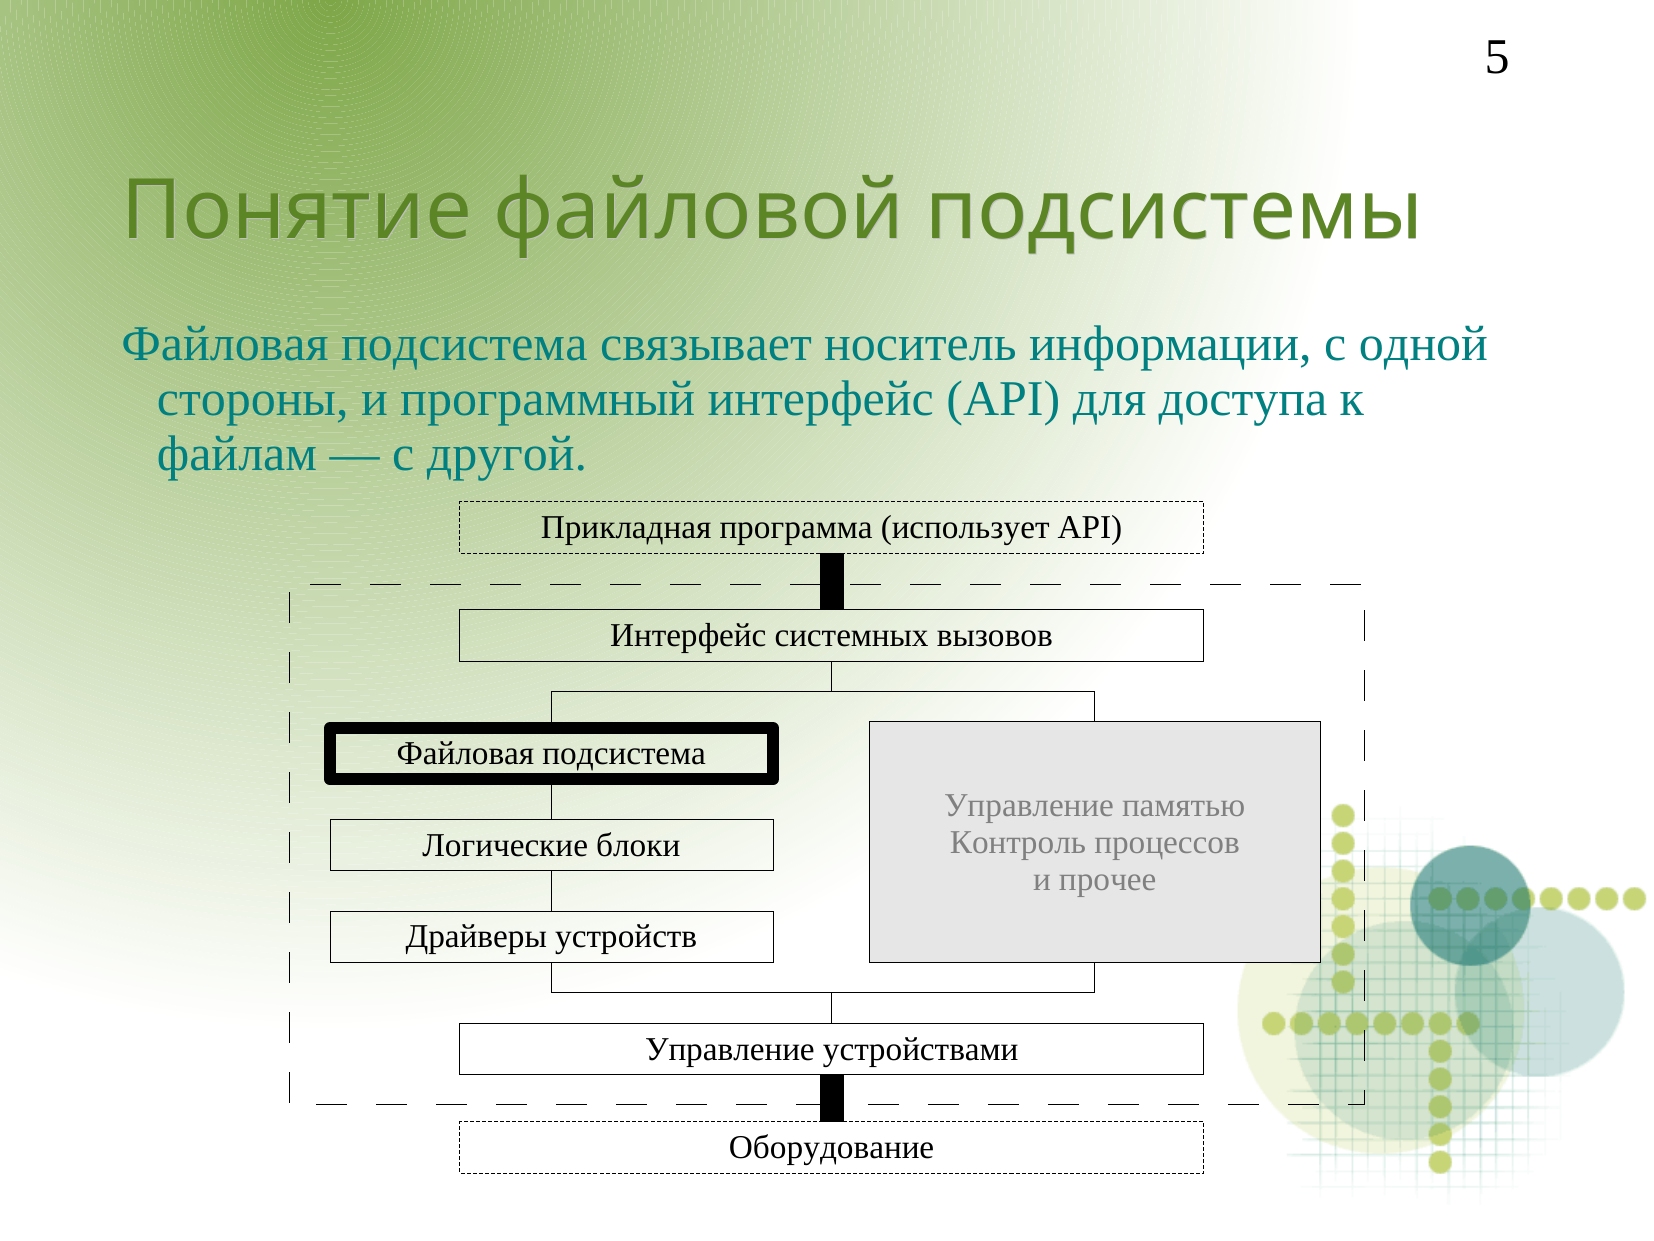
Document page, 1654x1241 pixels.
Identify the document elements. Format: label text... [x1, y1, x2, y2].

text_box Файловая подсистема [329, 727, 774, 780]
text_box Драйверы устройств [330, 911, 774, 963]
text_box Прикладная программа (использует API) [459, 501, 1204, 554]
picture [1224, 792, 1654, 1211]
text_box Интерфейс системных вызовов [459, 609, 1204, 662]
text_box Оборудование [459, 1121, 1204, 1174]
text_box <номер> [1495, 29, 1654, 89]
text_box Управление устройствами [459, 1023, 1204, 1075]
subtitle Файловая подсистема связывает носитель информации, с одной стороны, и программный интерфейс (API) для доступа к файлам — с другой. [121, 295, 1534, 502]
text_box Управление памятью Контроль процессов и прочее [869, 721, 1321, 963]
title Понятие файловой подсистемы [121, 102, 1534, 295]
text_box Логические блоки [330, 819, 774, 871]
